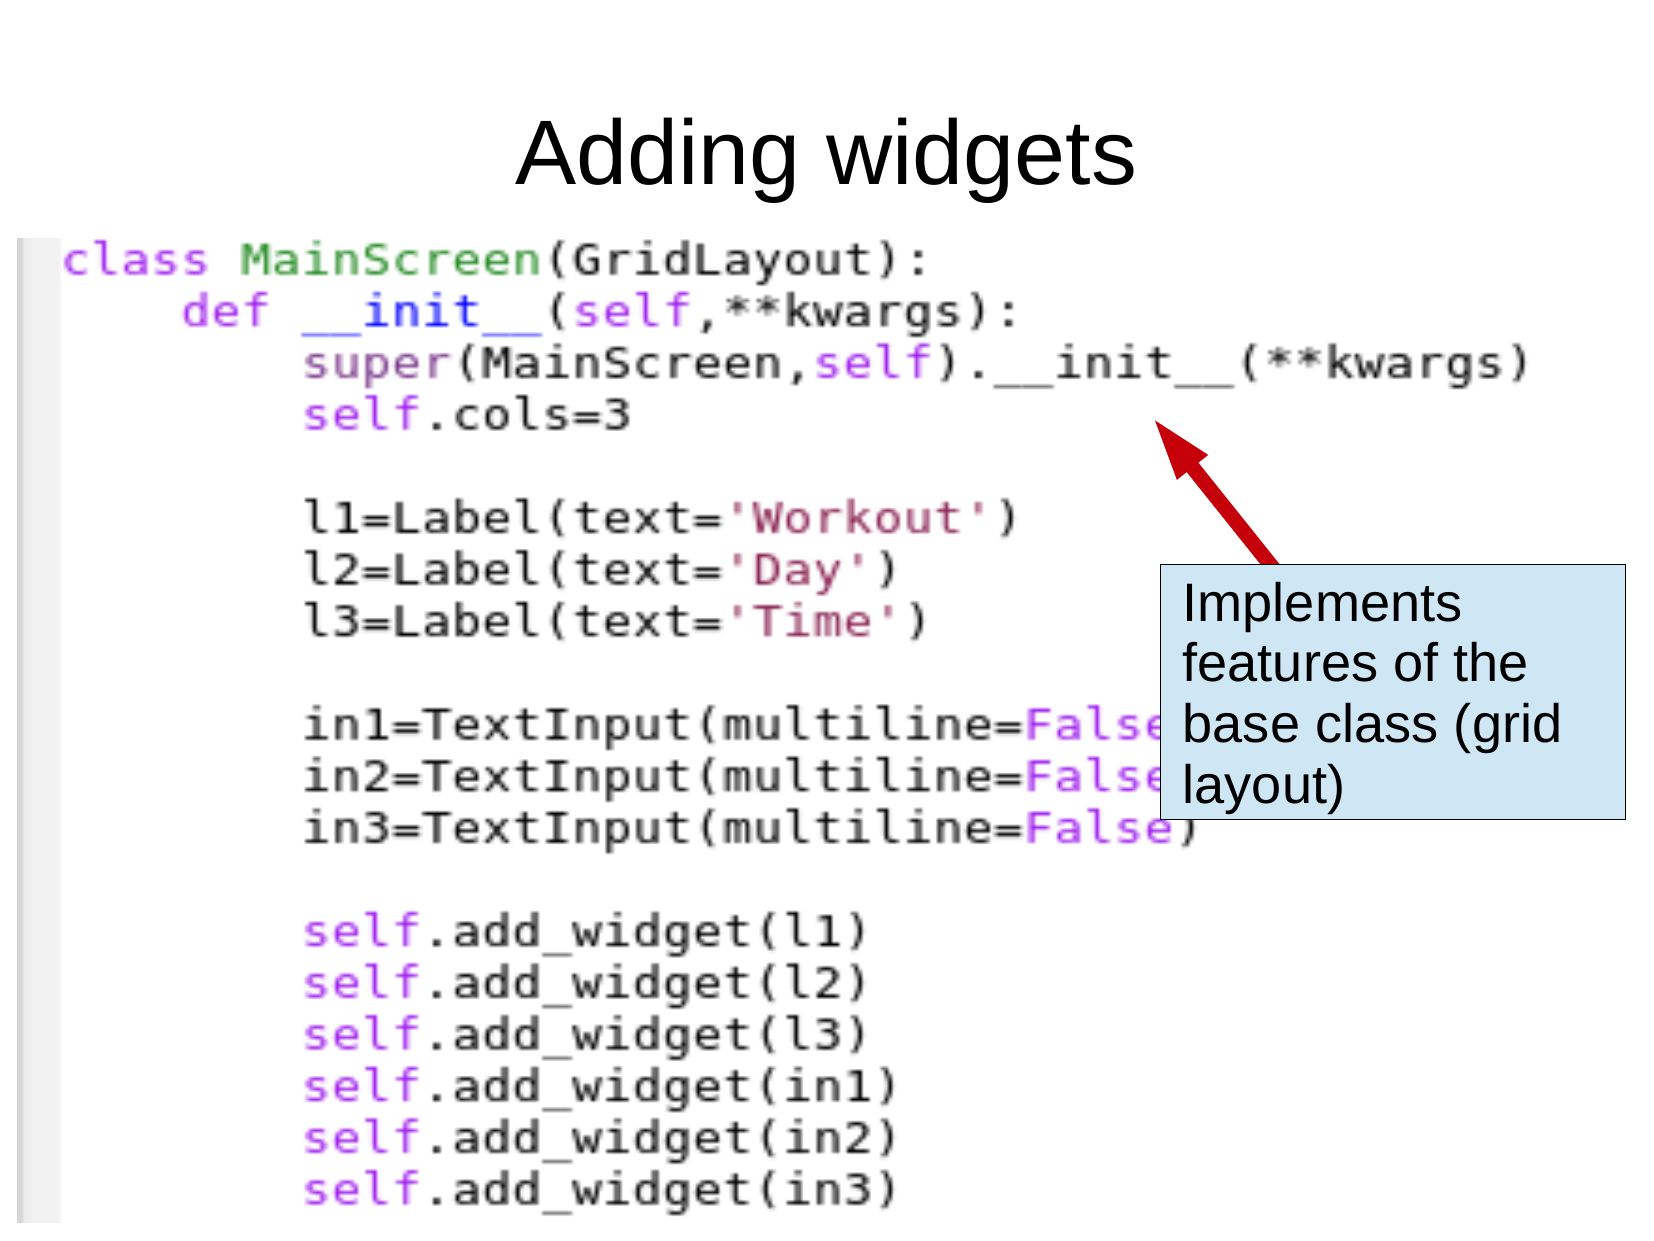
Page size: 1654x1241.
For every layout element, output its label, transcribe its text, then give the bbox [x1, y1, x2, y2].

title Adding widgets [82, 49, 1571, 257]
text_box Implements features of the base class (grid layout) [1167, 565, 1607, 822]
text_box [1160, 564, 1626, 820]
picture [17, 238, 1548, 1223]
